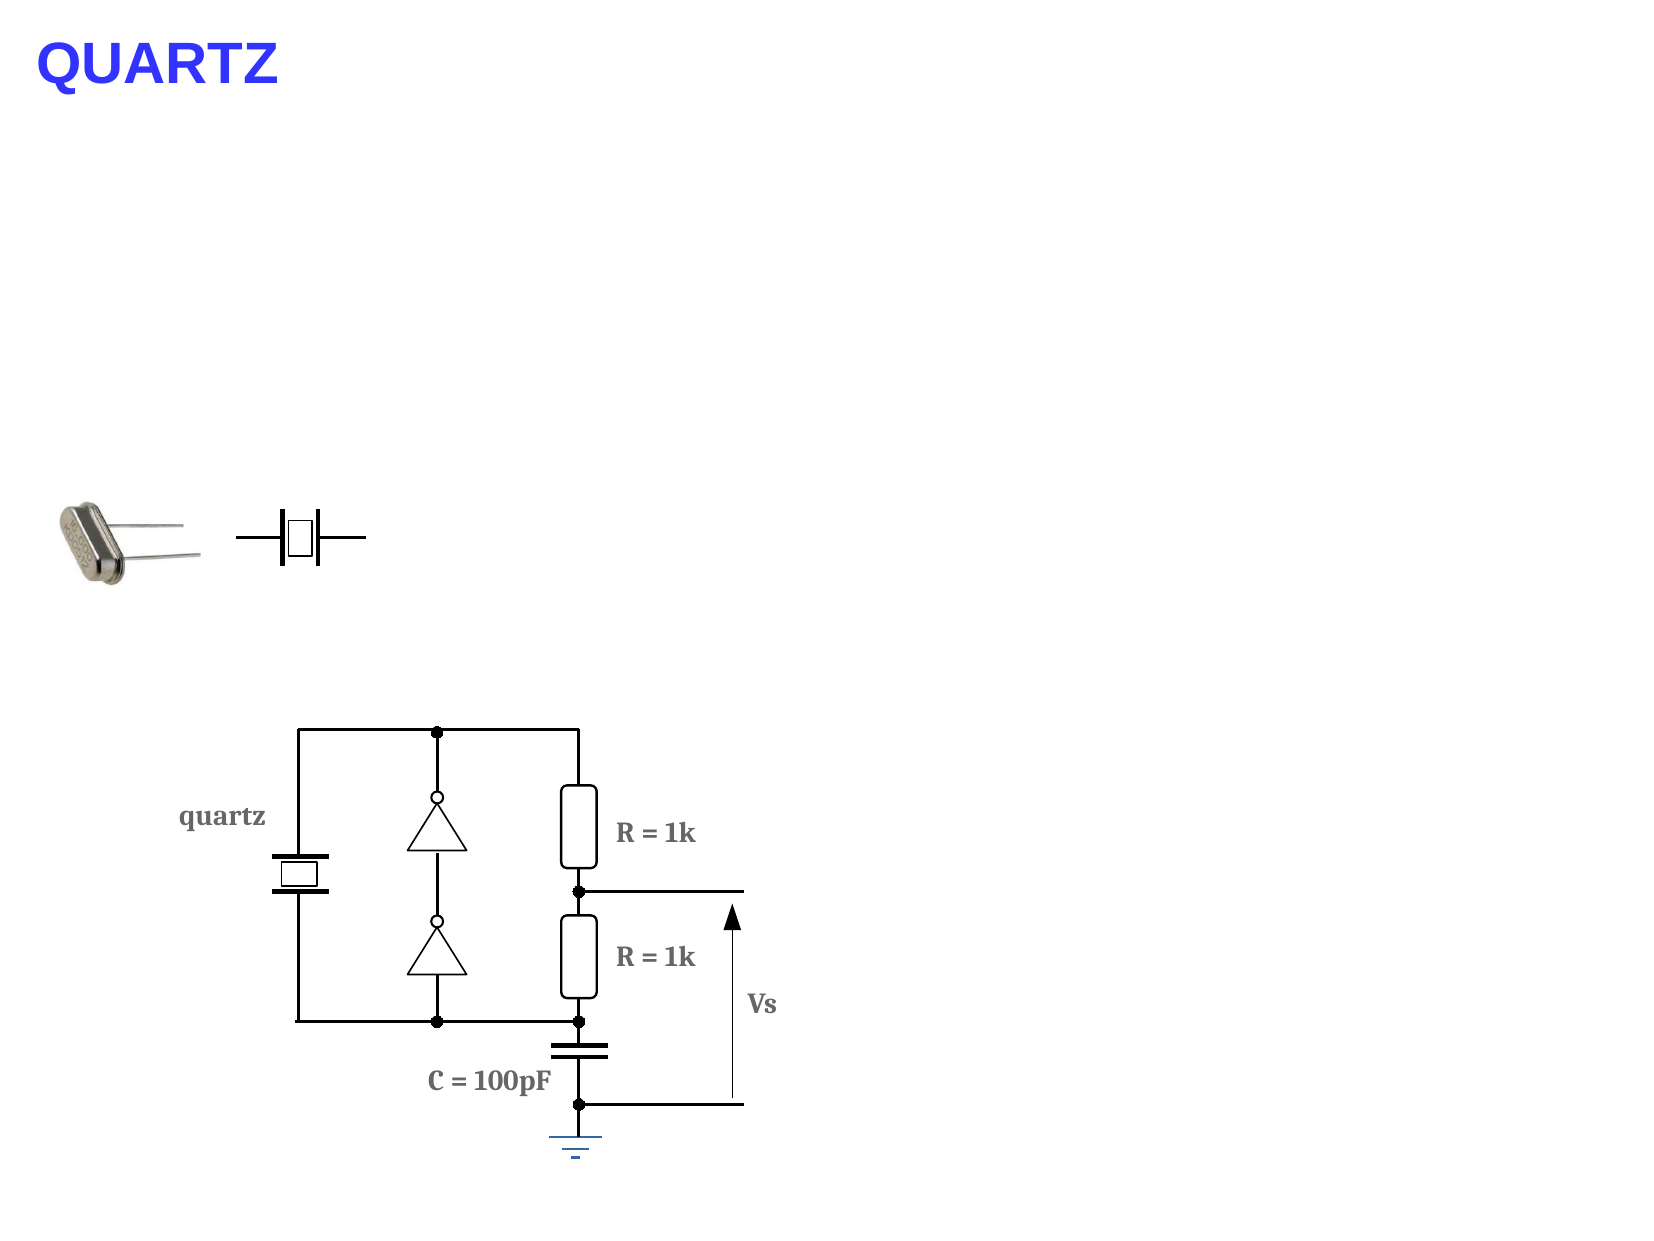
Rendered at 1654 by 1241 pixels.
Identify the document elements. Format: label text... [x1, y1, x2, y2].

text_box [407, 791, 467, 851]
text_box [561, 785, 597, 869]
text_box Vs [733, 980, 793, 1030]
text_box [561, 915, 597, 999]
text_box [288, 520, 313, 557]
text_box [573, 1015, 585, 1028]
text_box QUARTZ [21, 23, 408, 170]
text_box [281, 862, 318, 886]
text_box R = 1k [601, 809, 733, 859]
text_box [407, 915, 467, 975]
text_box [573, 1098, 585, 1111]
text_box C = 100pF [413, 1057, 576, 1107]
text_box quartz [164, 791, 296, 841]
text_box R = 1k [601, 933, 732, 983]
picture [59, 472, 201, 615]
text_box [572, 885, 585, 898]
text_box [431, 726, 443, 739]
text_box [431, 1016, 444, 1028]
